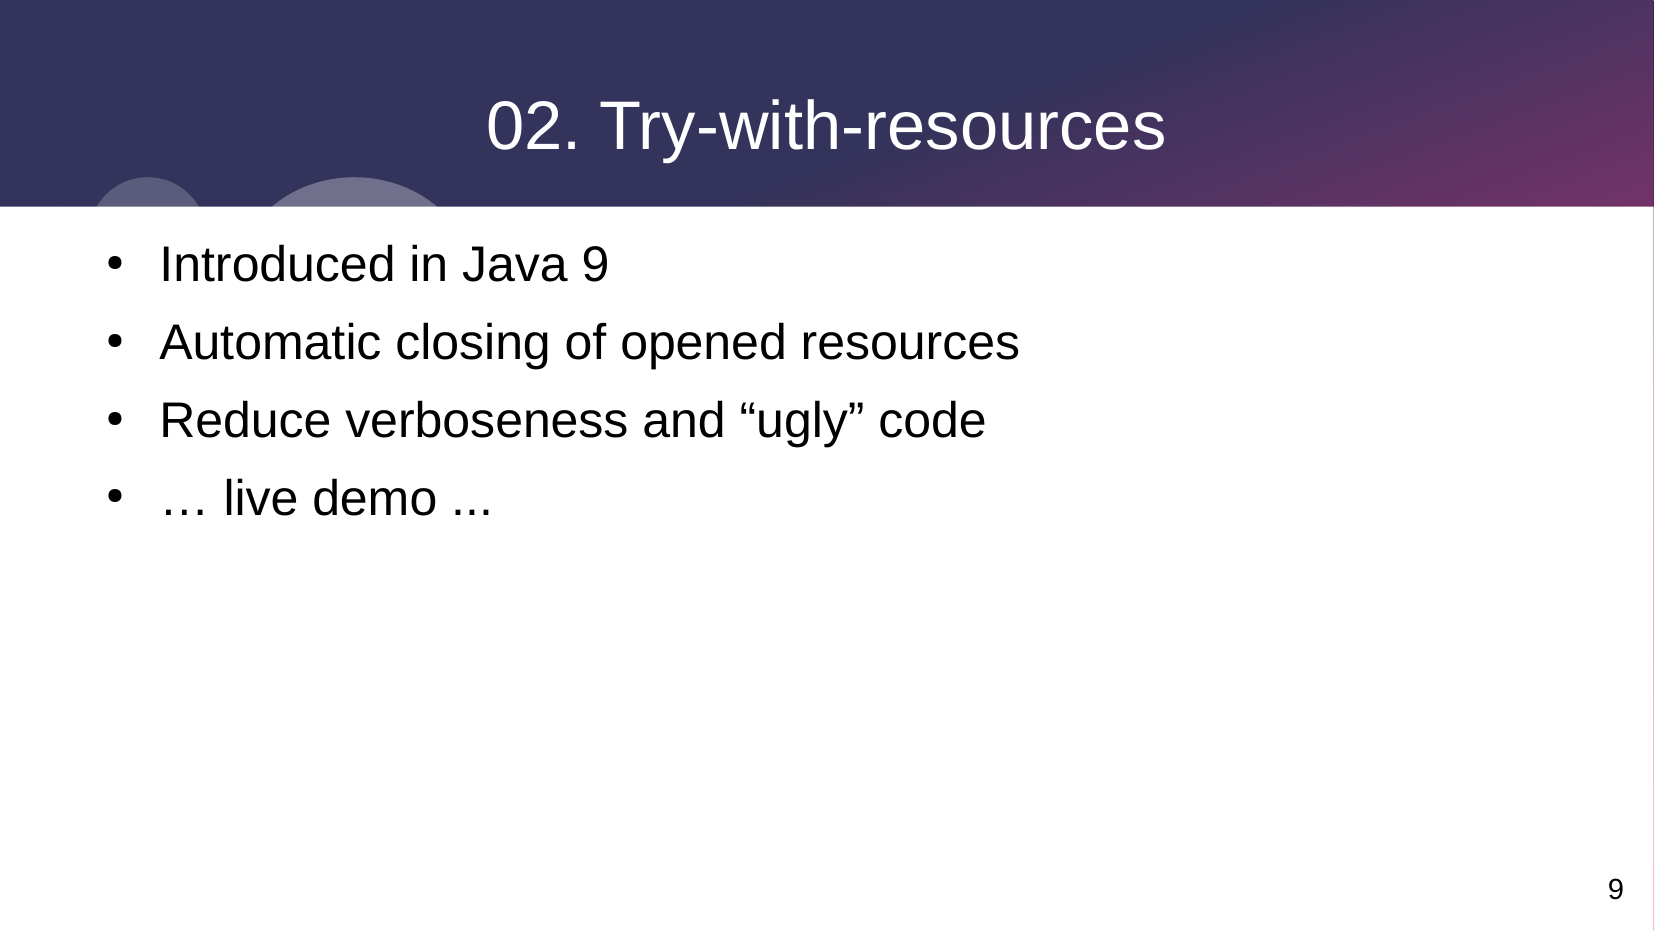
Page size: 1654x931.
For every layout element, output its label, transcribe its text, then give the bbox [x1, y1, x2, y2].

title 02. Try-with-resources [88, 44, 1565, 207]
list Introduced in Java 9 Automatic closing of opened resources Reduce verboseness and “ugly” code … live demo ... [88, 236, 1565, 827]
